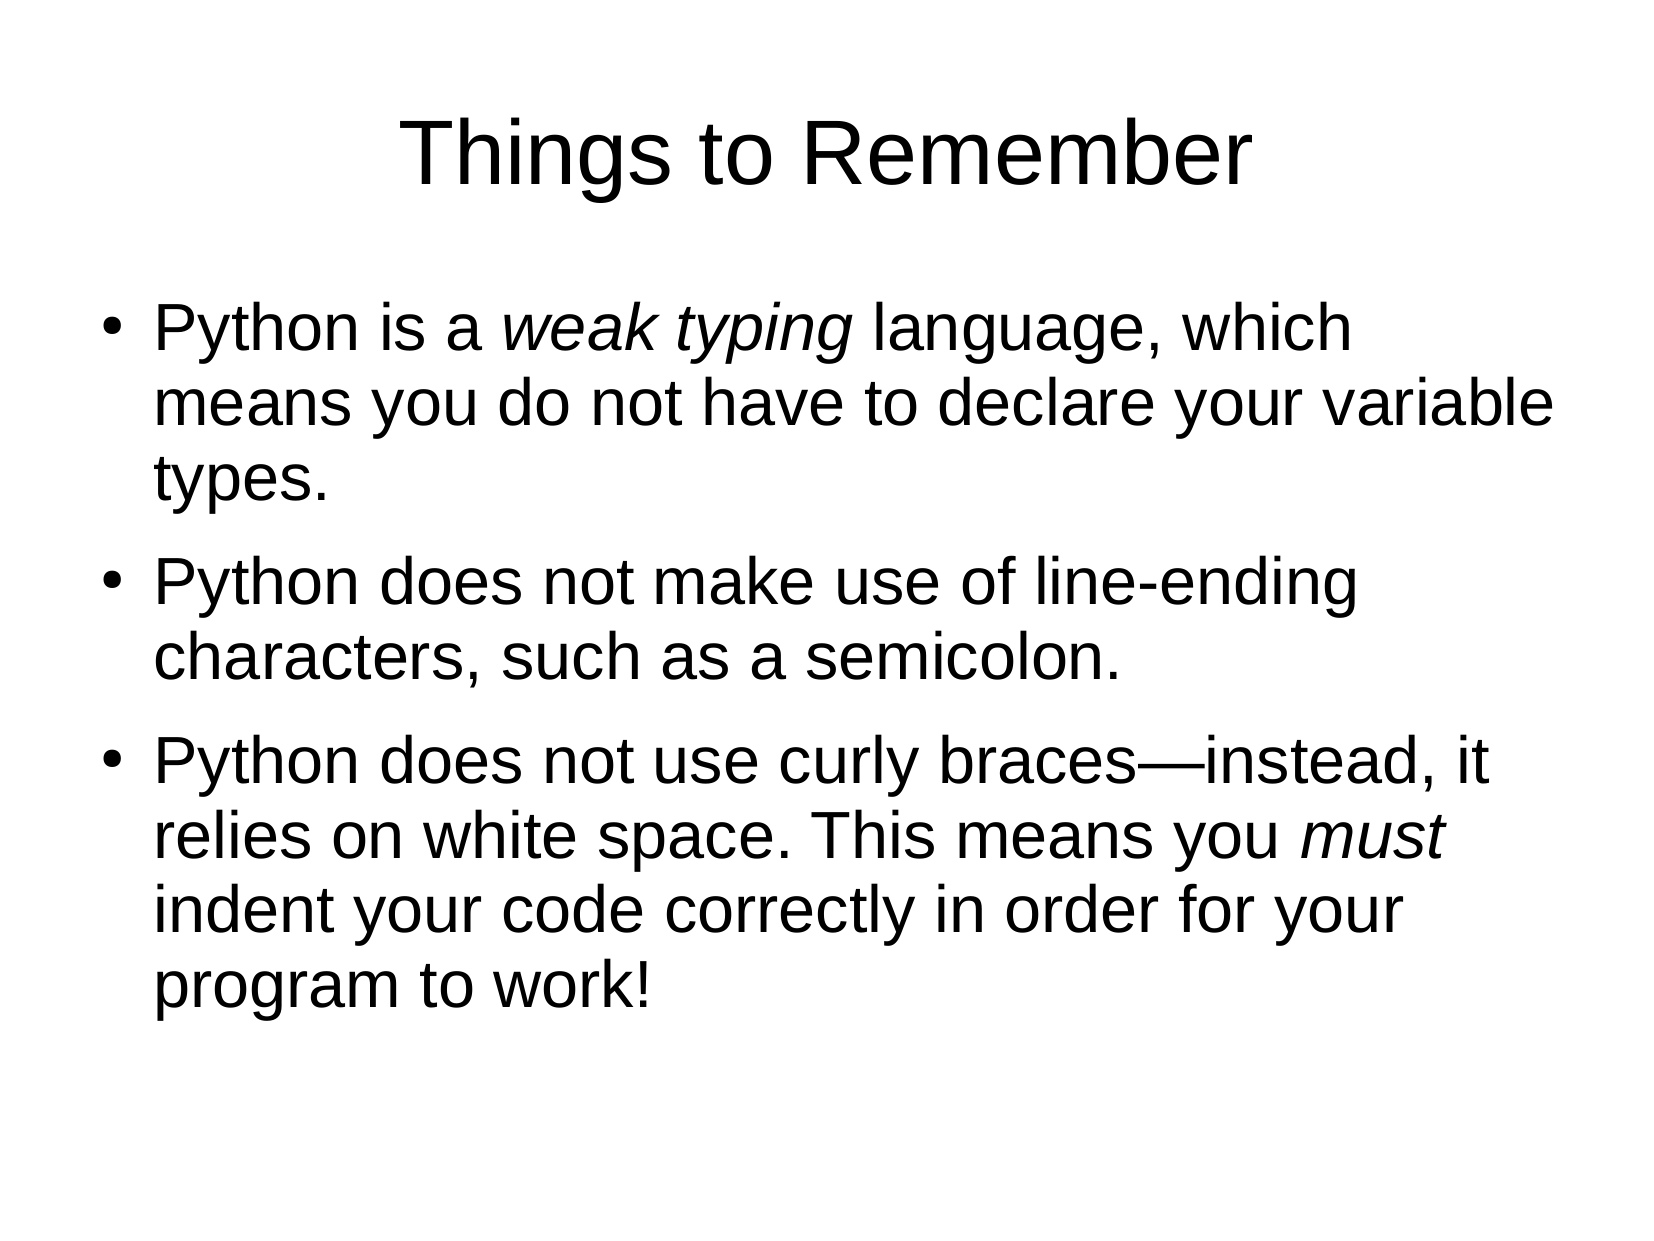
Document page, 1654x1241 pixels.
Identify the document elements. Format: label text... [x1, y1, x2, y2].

list Python is a weak typing language, which means you do not have to declare your variable types. Python does not make use of line-ending characters, such as a semicolon. Python does not use curly braces—instead, it relies on white space. This means you must indent your code correctly in order for your program to work! [82, 290, 1571, 1109]
title Things to Remember [82, 49, 1571, 257]
